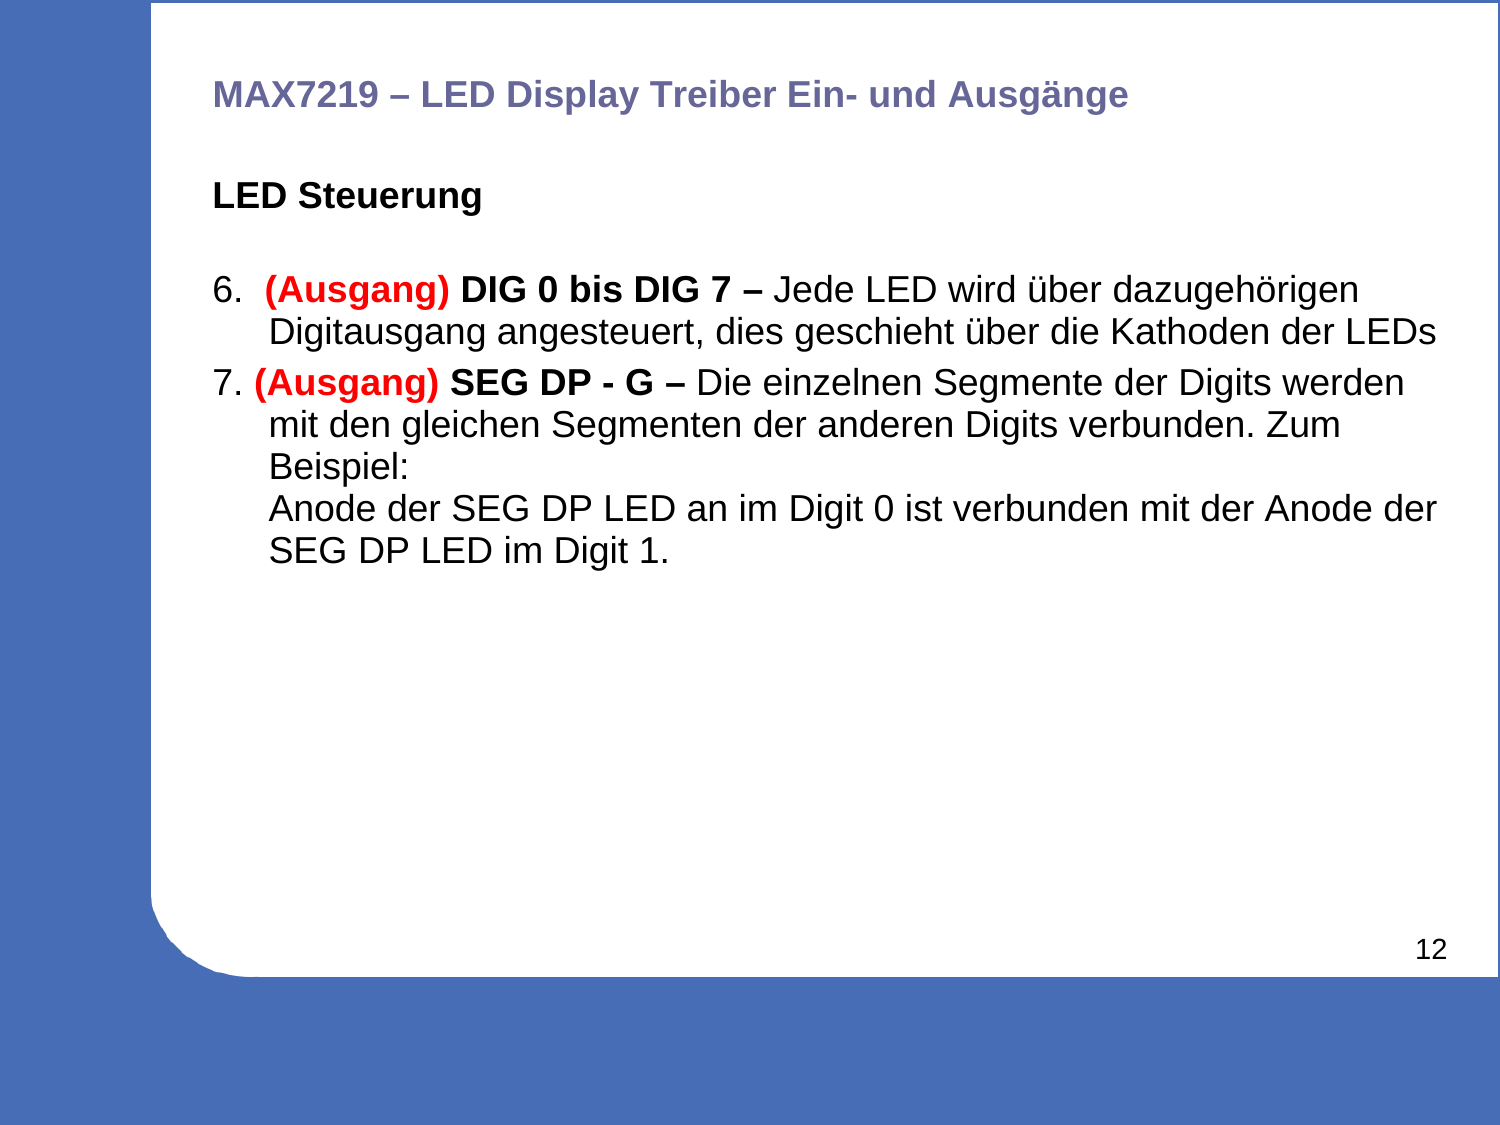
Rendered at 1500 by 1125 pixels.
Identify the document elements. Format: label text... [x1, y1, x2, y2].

title MAX7219 – LED Display Treiber Ein- und Ausgänge [212, 32, 1447, 156]
list LED Steuerung 6. (Ausgang) DIG 0 bis DIG 7 – Jede LED wird über dazugehörigen Digitausgang angesteuert, dies geschieht über die Kathoden der LEDs 7. (Ausgang) SEG DP - G – Die einzelnen Segmente der Digits werden mit den gleichen Segmenten der anderen Digits verbunden. Zum Beispiel: Anode der SEG DP LED an im Digit 0 ist verbunden mit der Anode der SEG DP LED im Digit 1. [212, 174, 1448, 911]
picture [0, 0, 1500, 1125]
